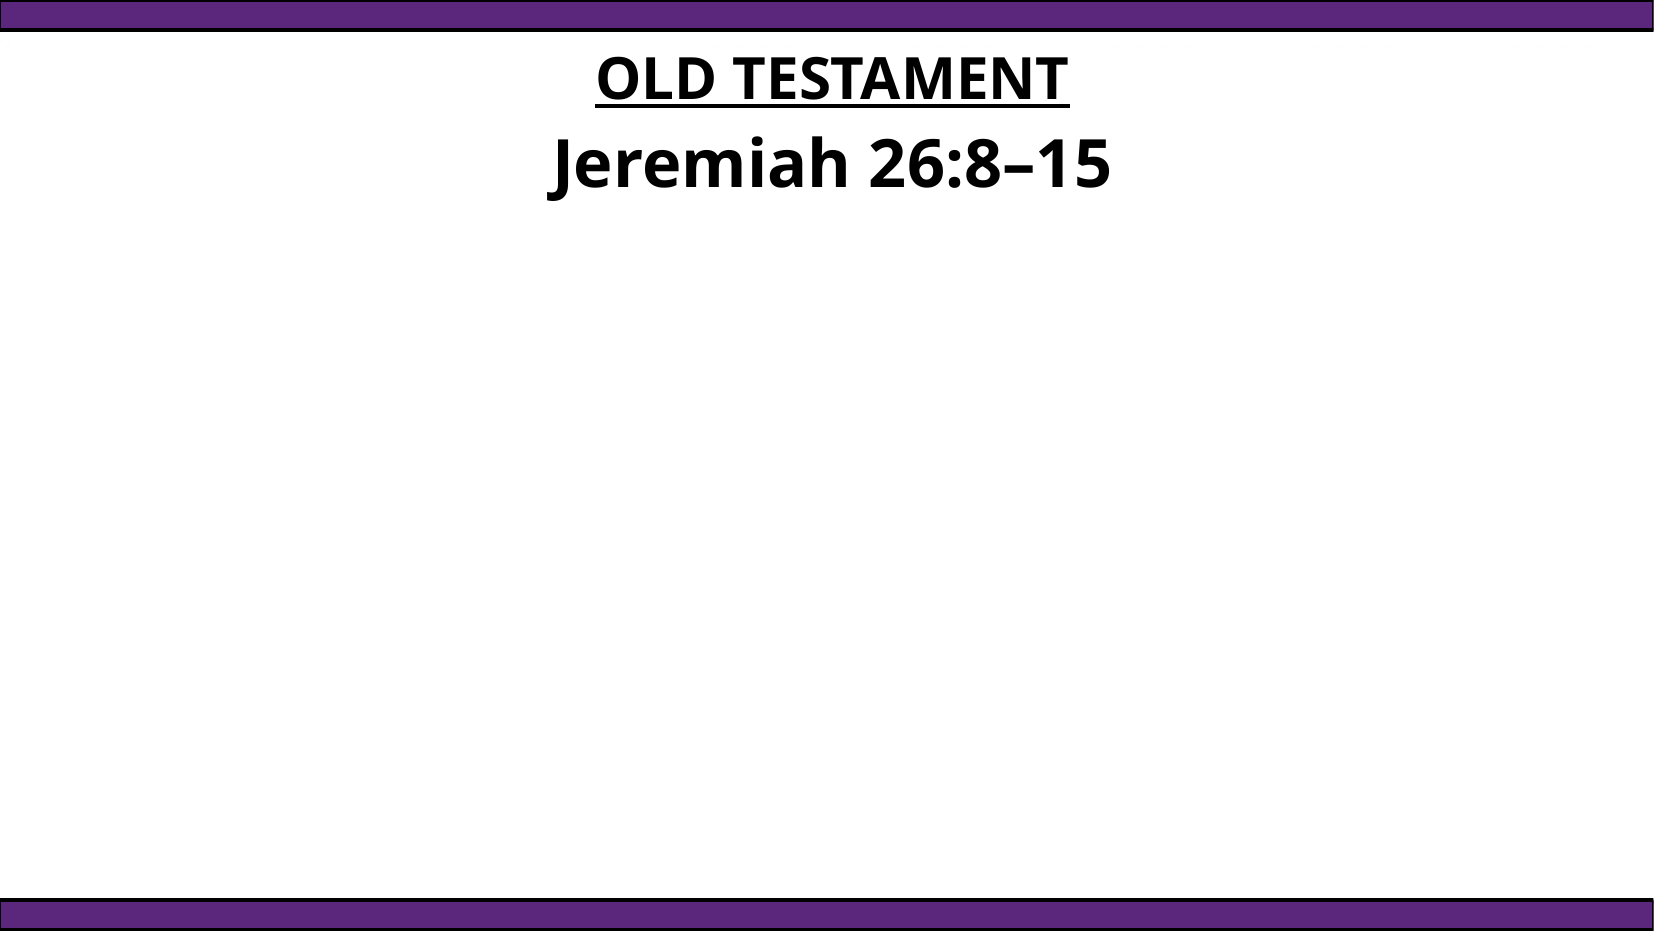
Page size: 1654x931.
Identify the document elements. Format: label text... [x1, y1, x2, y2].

text_box Old Testament Jeremiah 26:8–15 [90, 30, 1576, 221]
text_box [0, 0, 1654, 31]
picture [0, 31, 1654, 900]
text_box [0, 900, 1654, 931]
